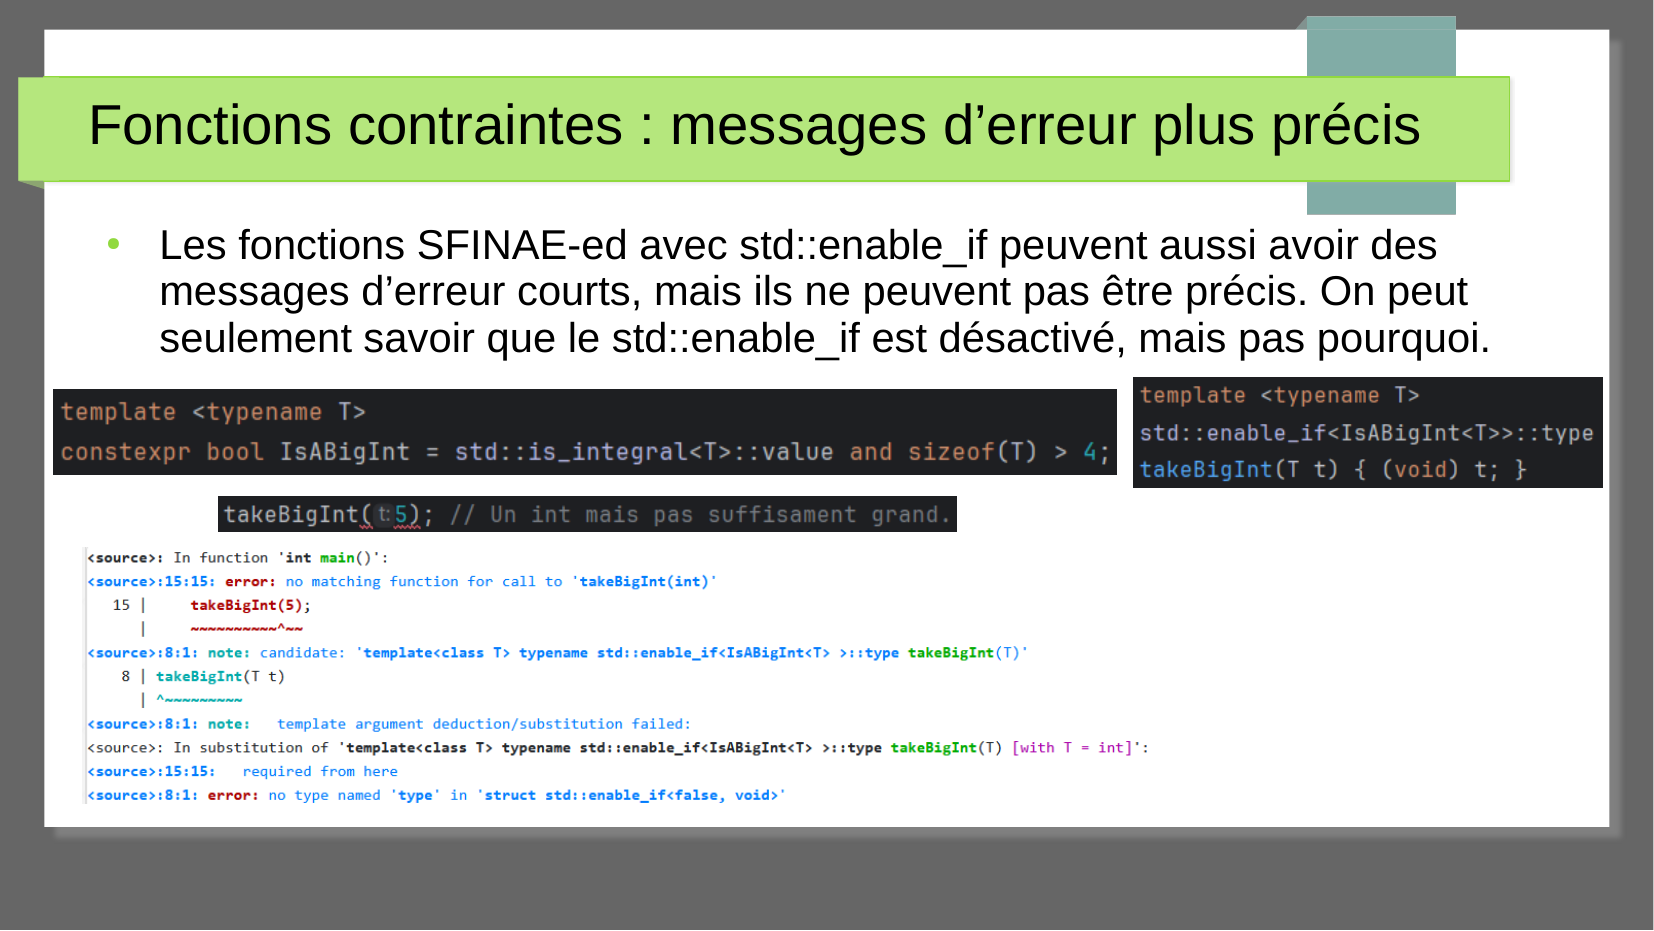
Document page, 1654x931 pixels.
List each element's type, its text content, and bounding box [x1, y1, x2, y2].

list Les fonctions SFINAE-ed avec std::enable_if peuvent aussi avoir des messages d’erreur courts, mais ils ne peuvent pas être précis. On peut seulement savoir que le std::enable_if est désactivé, mais pas pourquoi. [88, 221, 1565, 813]
picture [218, 496, 957, 532]
picture [1133, 377, 1603, 488]
picture [82, 547, 1152, 804]
picture [53, 389, 1117, 475]
title Fonctions contraintes : messages d’erreur plus précis [88, 73, 1506, 178]
